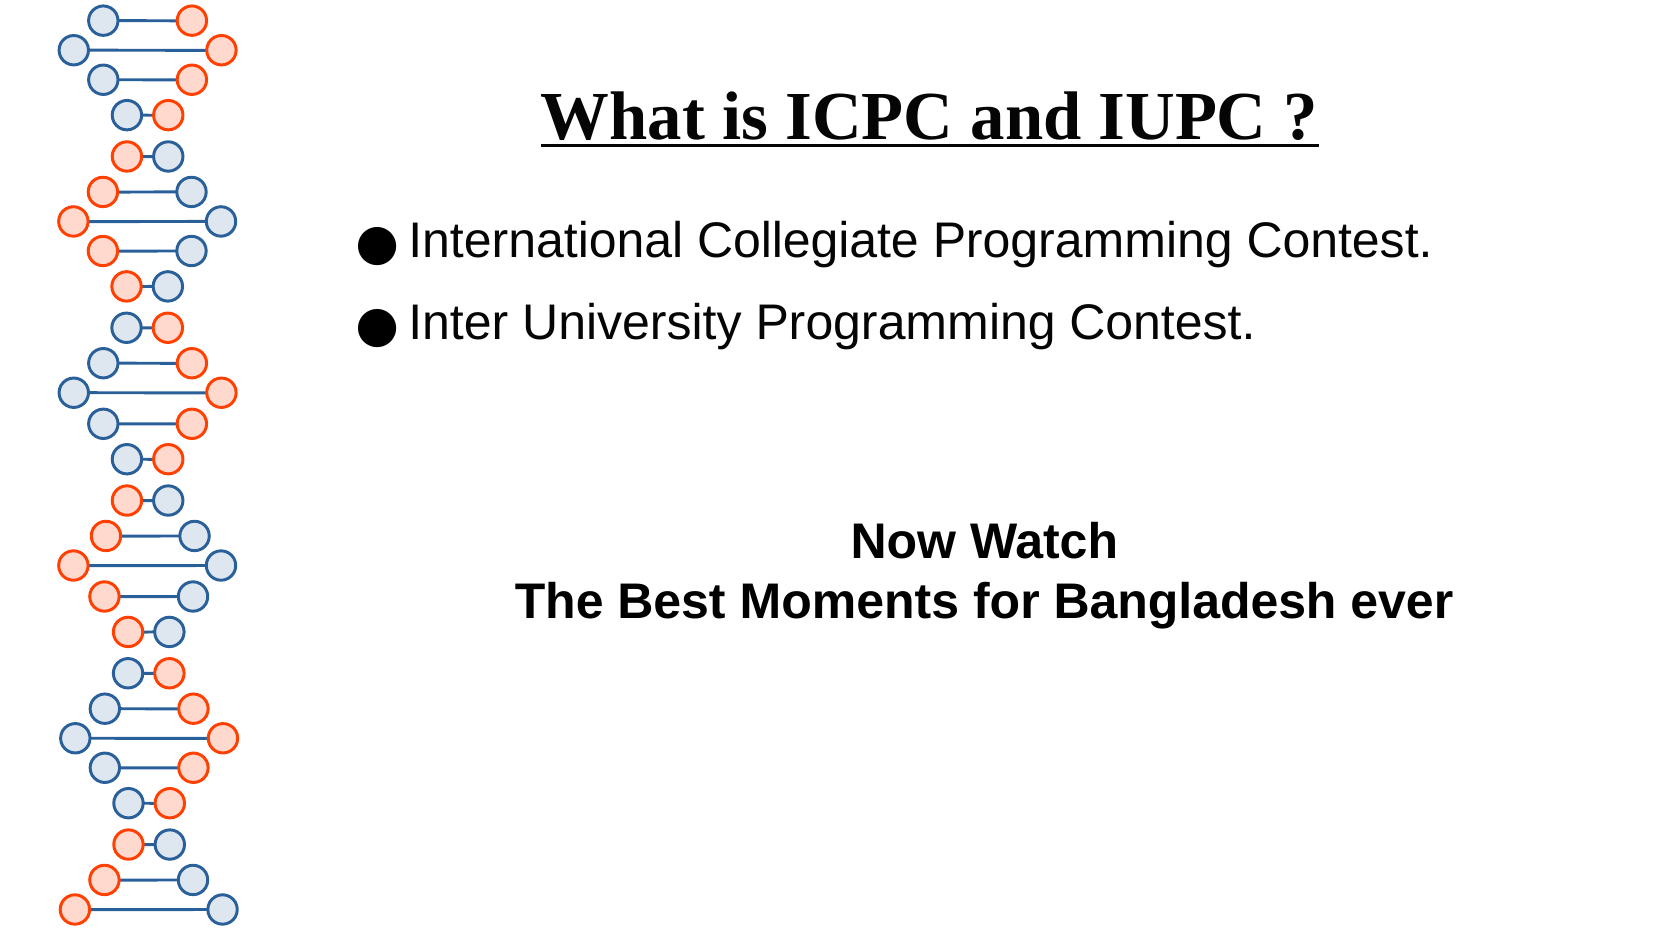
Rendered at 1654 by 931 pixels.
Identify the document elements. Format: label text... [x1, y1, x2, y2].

text_box International Collegiate Programming Contest. Inter University Programming Contest. [337, 150, 1463, 451]
text_box Now Watch The Best Moments for Bangladesh ever [500, 501, 1483, 628]
text_box What is ICPC and IUPC ? [265, 35, 1595, 189]
